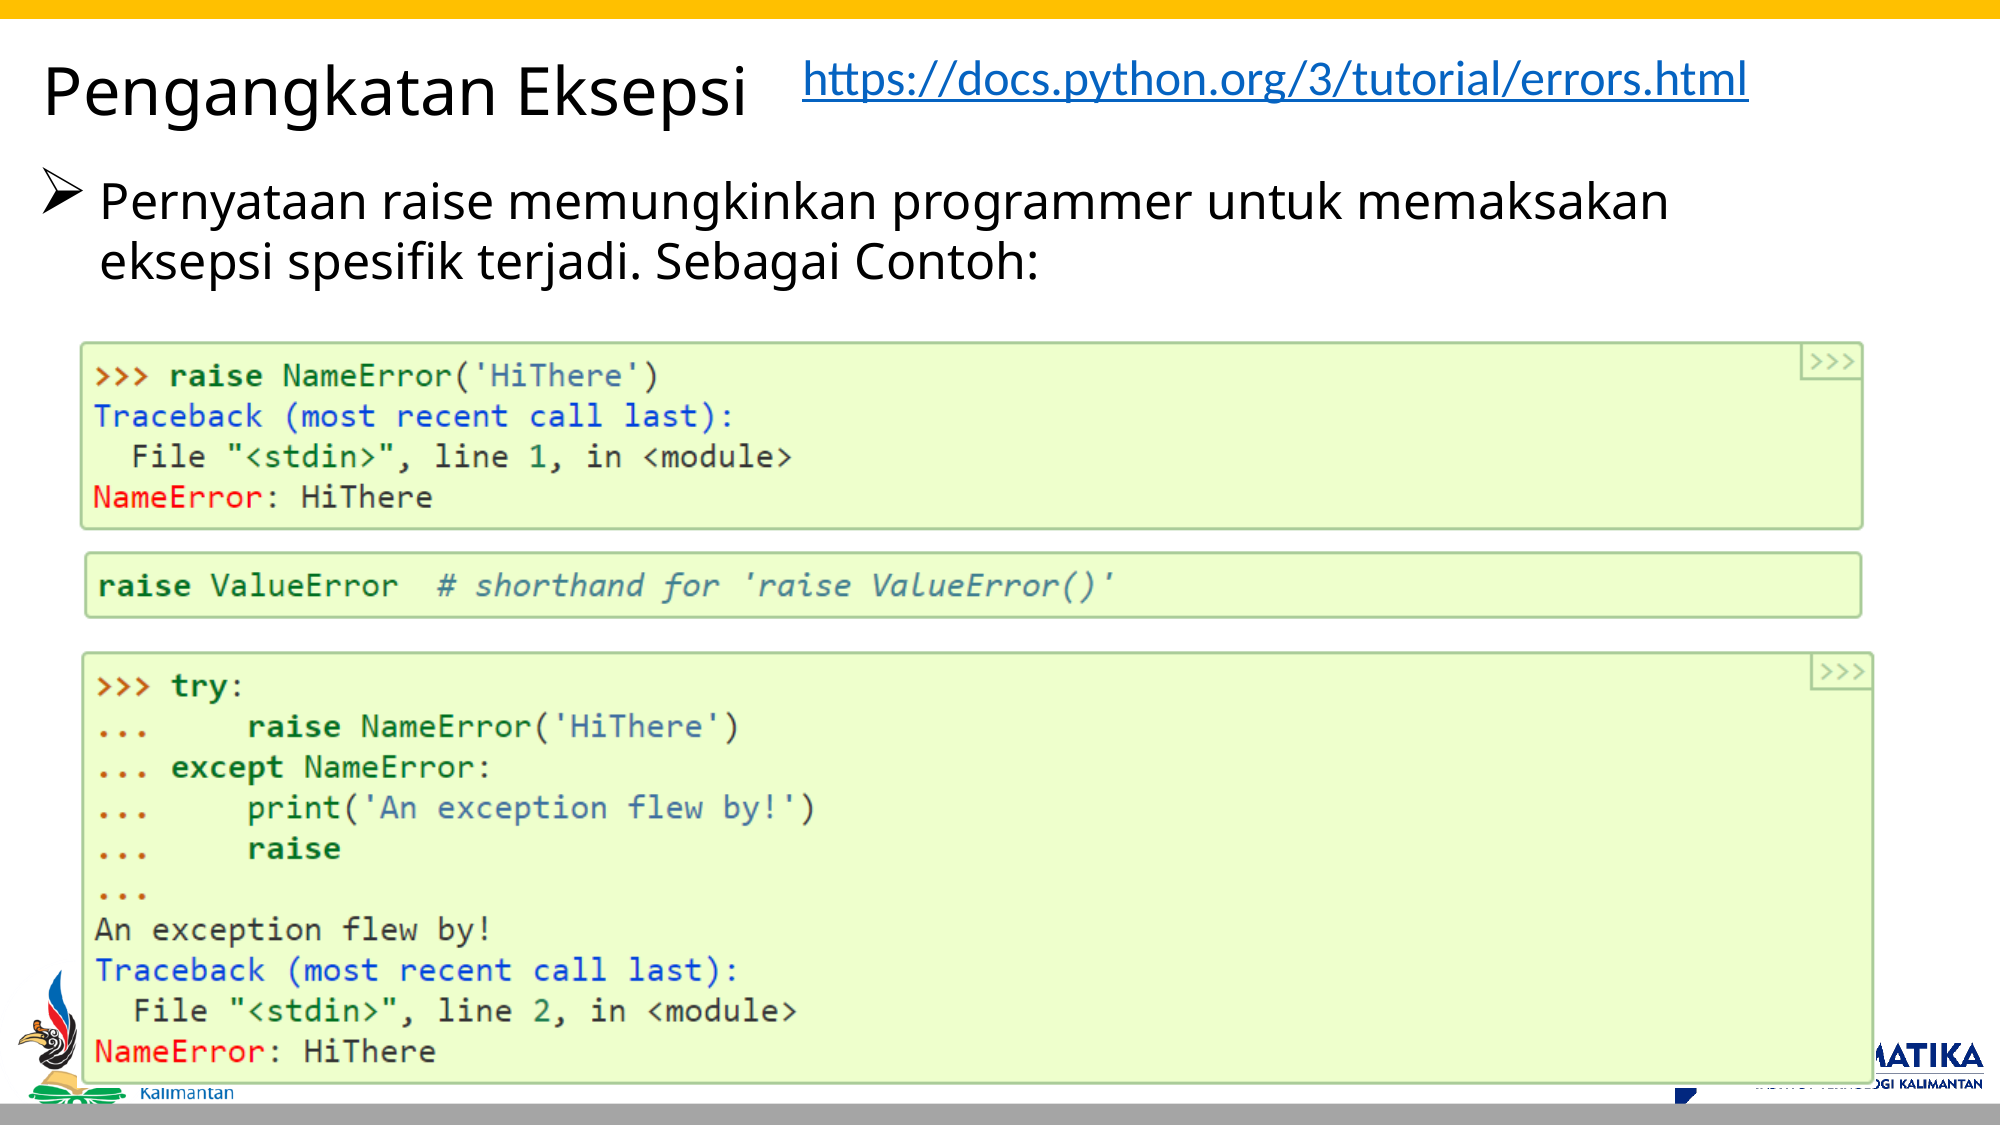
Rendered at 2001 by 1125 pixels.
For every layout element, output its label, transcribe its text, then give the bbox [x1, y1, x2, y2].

picture [0, 644, 1984, 1103]
text_box [0, 0, 2000, 19]
text_box https://docs.python.org/3/tutorial/errors.html [787, 37, 1764, 113]
text_box Pernyataan raise memungkinkan programmer untuk memaksakan eksepsi spesifik terjadi. Sebagai Contoh: [22, 162, 1692, 297]
picture [77, 334, 1876, 622]
title Pengangkatan Eksepsi [22, 38, 1887, 162]
